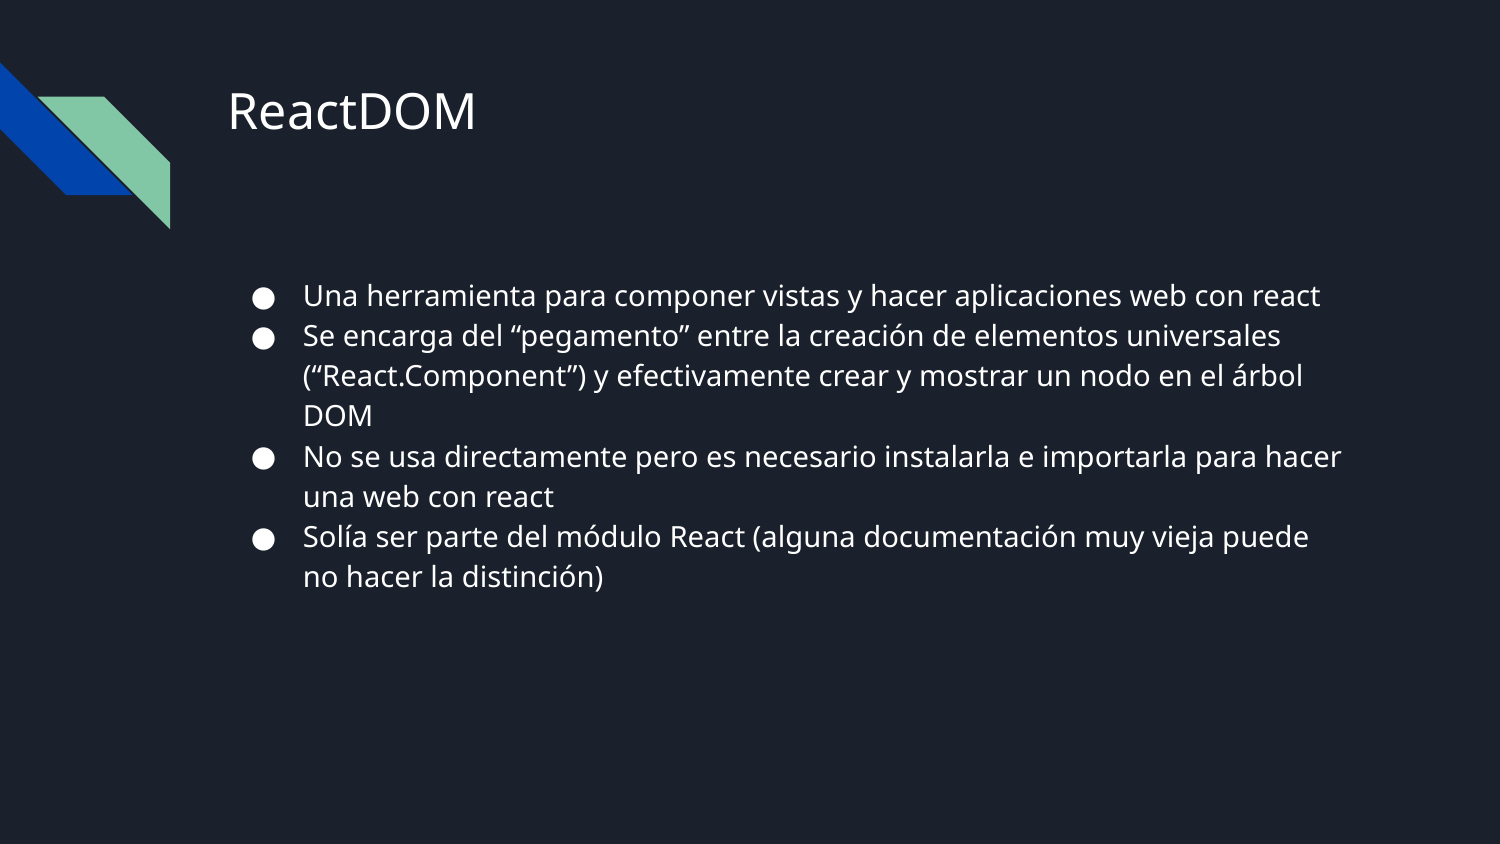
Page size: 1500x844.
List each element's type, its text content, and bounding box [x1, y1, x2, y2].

list Una herramienta para componer vistas y hacer aplicaciones web con react Se encarga del “pegamento” entre la creación de elementos universales (“React.Component”) y efectivamente crear y mostrar un nodo en el árbol DOM No se usa directamente pero es necesario instalarla e importarla para hacer una web con react Solía ser parte del módulo React (alguna documentación muy vieja puede no hacer la distinción) [212, 257, 1368, 735]
title ReactDOM [212, 64, 1368, 215]
